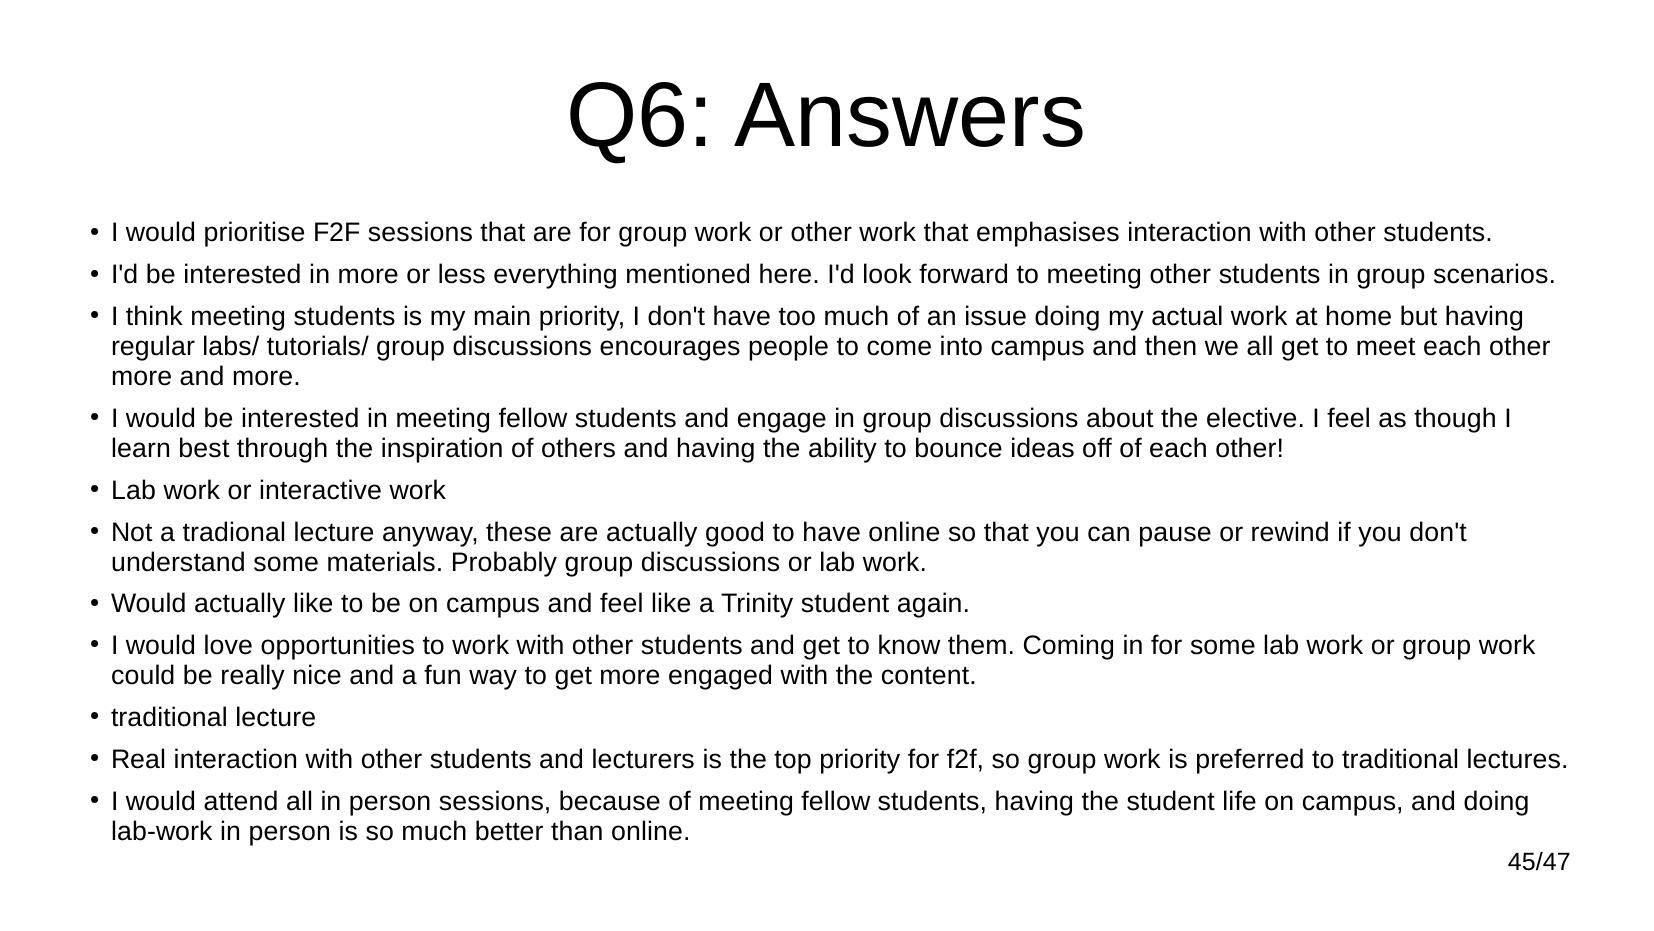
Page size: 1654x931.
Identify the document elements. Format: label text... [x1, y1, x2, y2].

list I would prioritise F2F sessions that are for group work or other work that emphasises interaction with other students. I'd be interested in more or less everything mentioned here. I'd look forward to meeting other students in group scenarios. I think meeting students is my main priority, I don't have too much of an issue doing my actual work at home but having regular labs/ tutorials/ group discussions encourages people to come into campus and then we all get to meet each other more and more. I would be interested in meeting fellow students and engage in group discussions about the elective. I feel as though I learn best through the inspiration of others and having the ability to bounce ideas off of each other! Lab work or interactive work Not a tradional lecture anyway, these are actually good to have online so that you can pause or rewind if you don't understand some materials. Probably group discussions or lab work. Would actually like to be on campus and feel like a Trinity student again. I would love opportunities to work with other students and get to know them. Coming in for some lab work or group work could be really nice and a fun way to get more engaged with the content. traditional lecture Real interaction with other students and lecturers is the top priority for f2f, so group work is preferred to traditional lectures. I would attend all in person sessions, because of meeting fellow students, having the student life on campus, and doing lab-work in person is so much better than online. [82, 217, 1571, 886]
title Q6: Answers [82, 37, 1571, 193]
